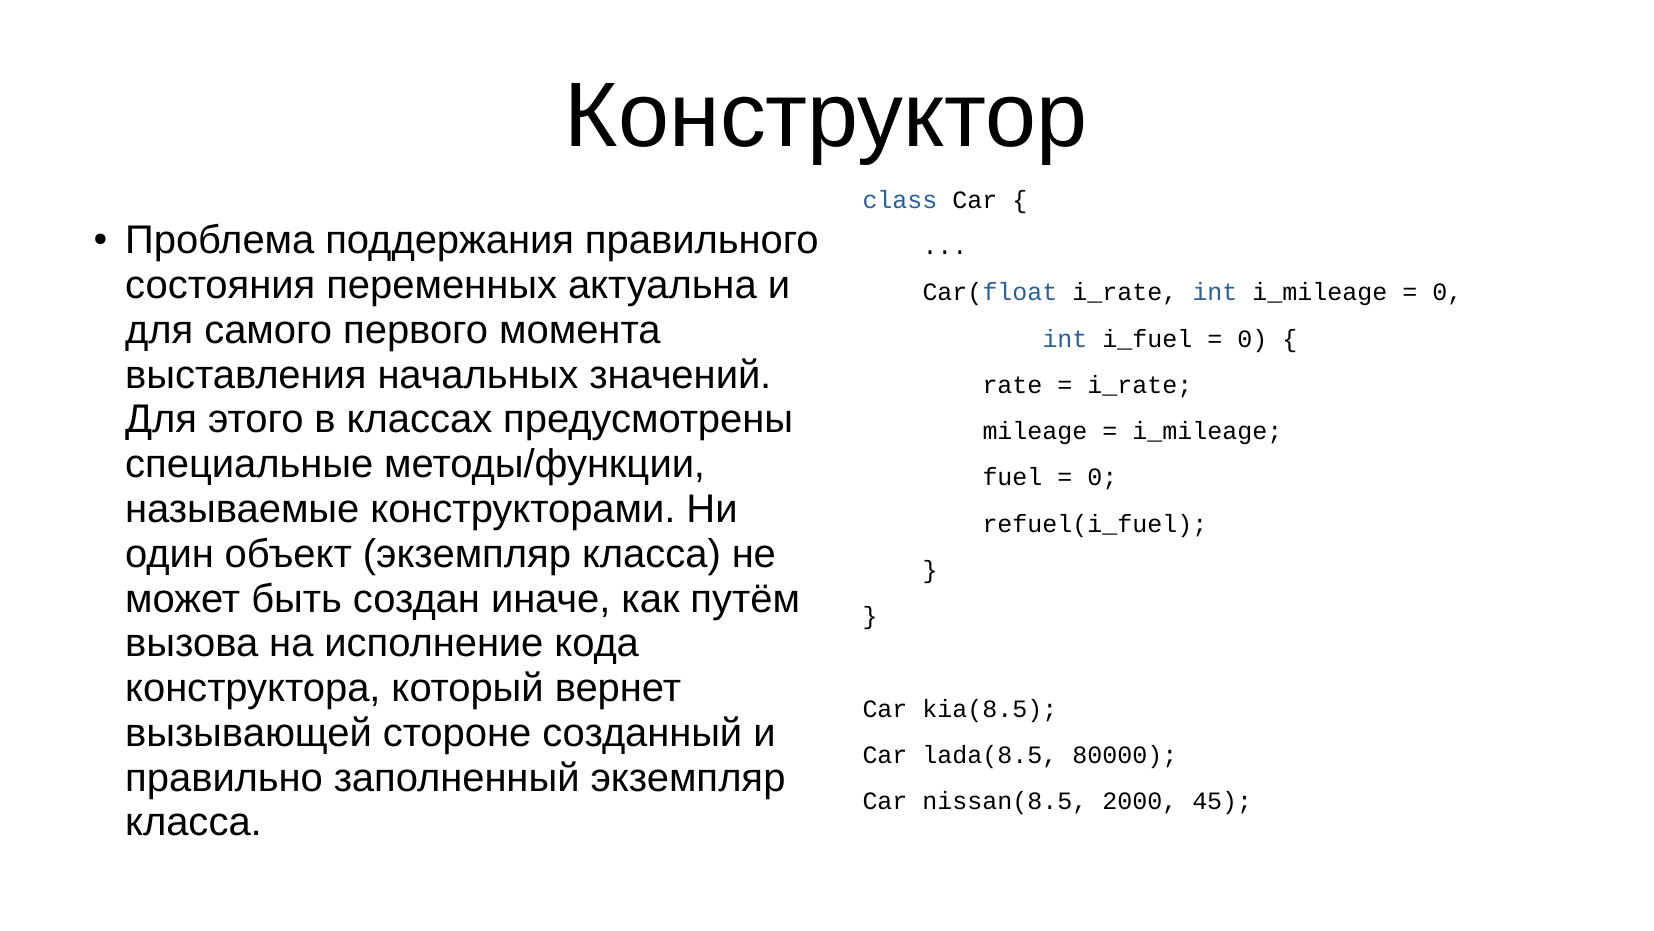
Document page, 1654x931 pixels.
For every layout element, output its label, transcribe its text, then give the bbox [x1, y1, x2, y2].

list Проблема поддержания правильного состояния переменных актуальна и для самого первого момента выставления начальных значений. Для этого в классах предусмотрены специальные методы/функции, называемые конструкторами. Ни один объект (экземпляр класса) не может быть создан иначе, как путём вызова на исполнение кода конструктора, который вернет вызывающей стороне созданный и правильно заполненный экземпляр класса. [82, 217, 826, 863]
title Конструктор [82, 37, 1571, 193]
list class Car { ... Car(float i_rate, int i_mileage = 0, int i_fuel = 0) { rate = i_rate; mileage = i_mileage; fuel = 0; refuel(i_fuel); } } Car kia(8.5); Car lada(8.5, 80000); Car nissan(8.5, 2000, 45); [862, 187, 1568, 863]
